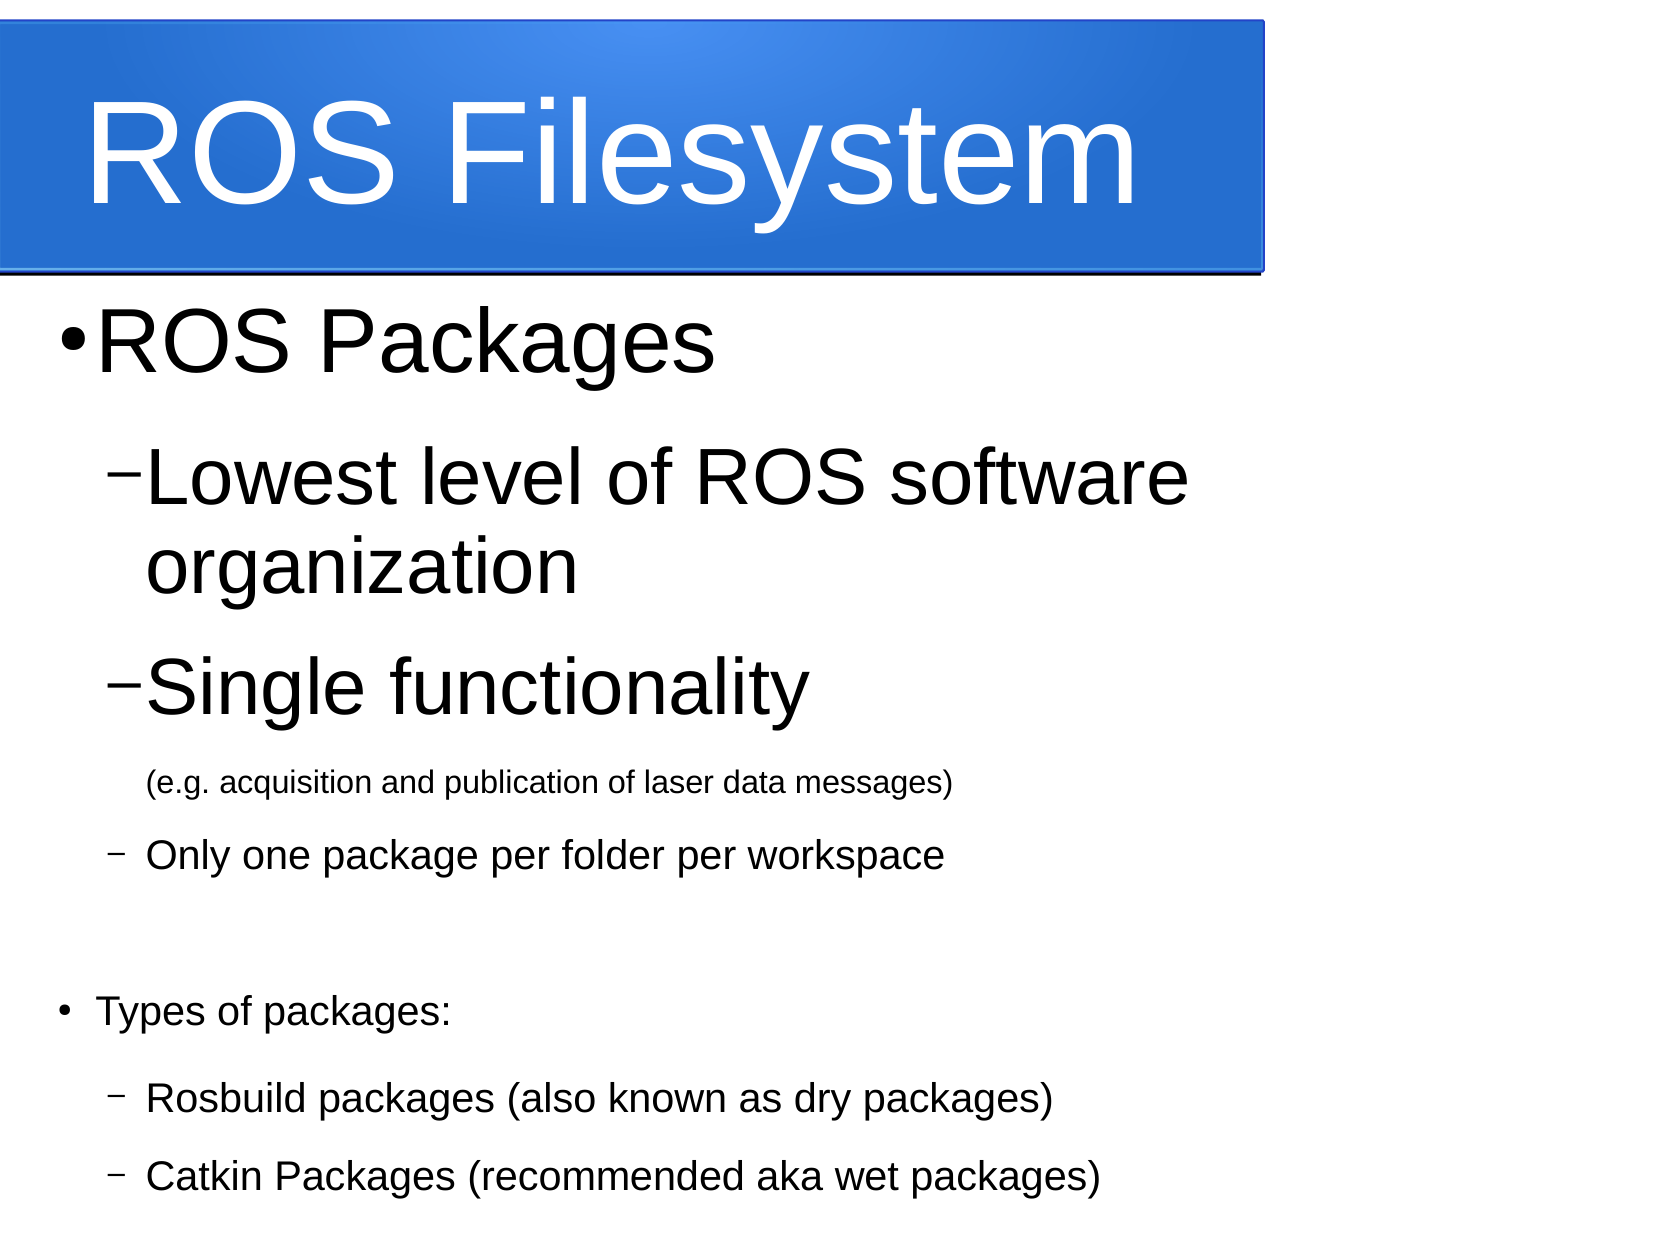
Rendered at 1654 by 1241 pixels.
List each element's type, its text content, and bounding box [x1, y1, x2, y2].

list ROS Packages Lowest level of ROS software organization Single functionality (e.g. acquisition and publication of laser data messages) Only one package per folder per workspace Types of packages: Rosbuild packages (also known as dry packages) Catkin Packages (recommended aka wet packages) [45, 290, 1621, 1201]
title ROS Filesystem [82, 49, 1250, 257]
